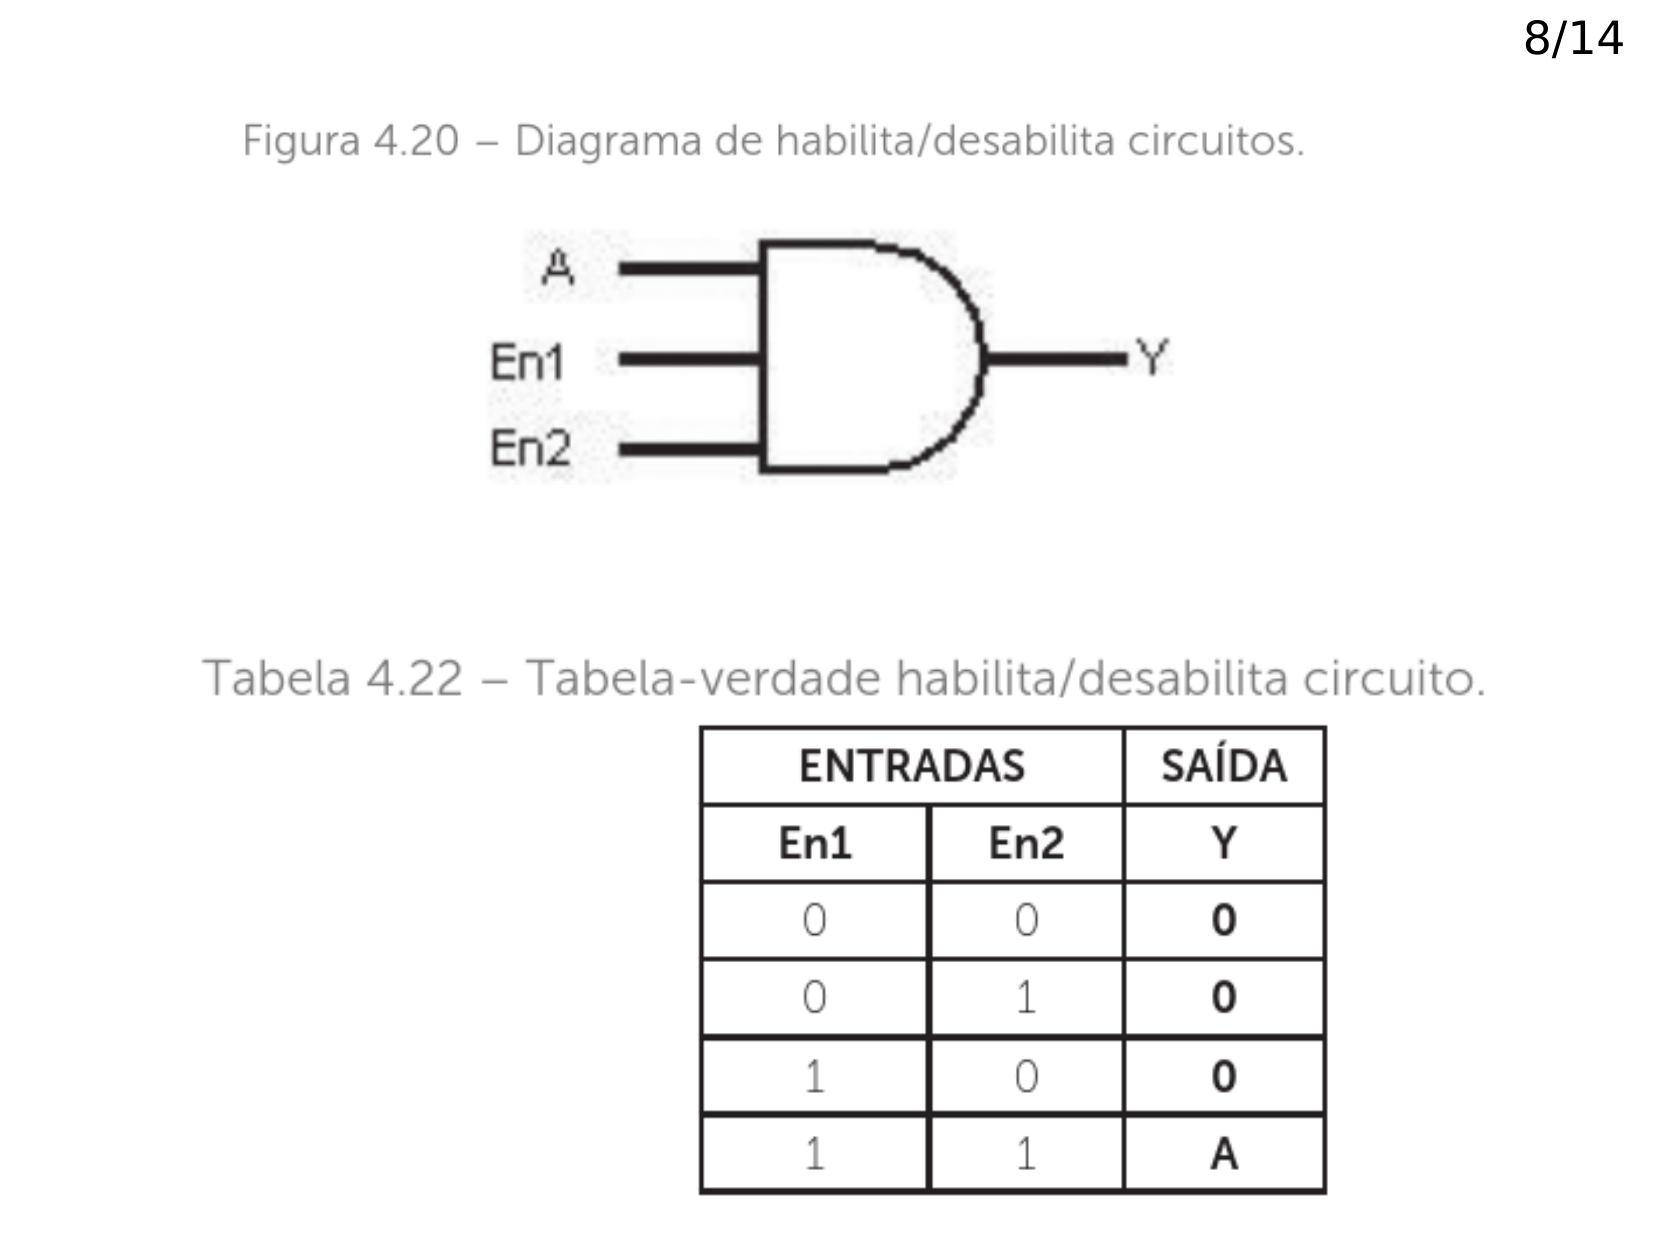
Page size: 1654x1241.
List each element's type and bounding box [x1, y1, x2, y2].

picture [238, 117, 1312, 485]
picture [200, 649, 1489, 1205]
